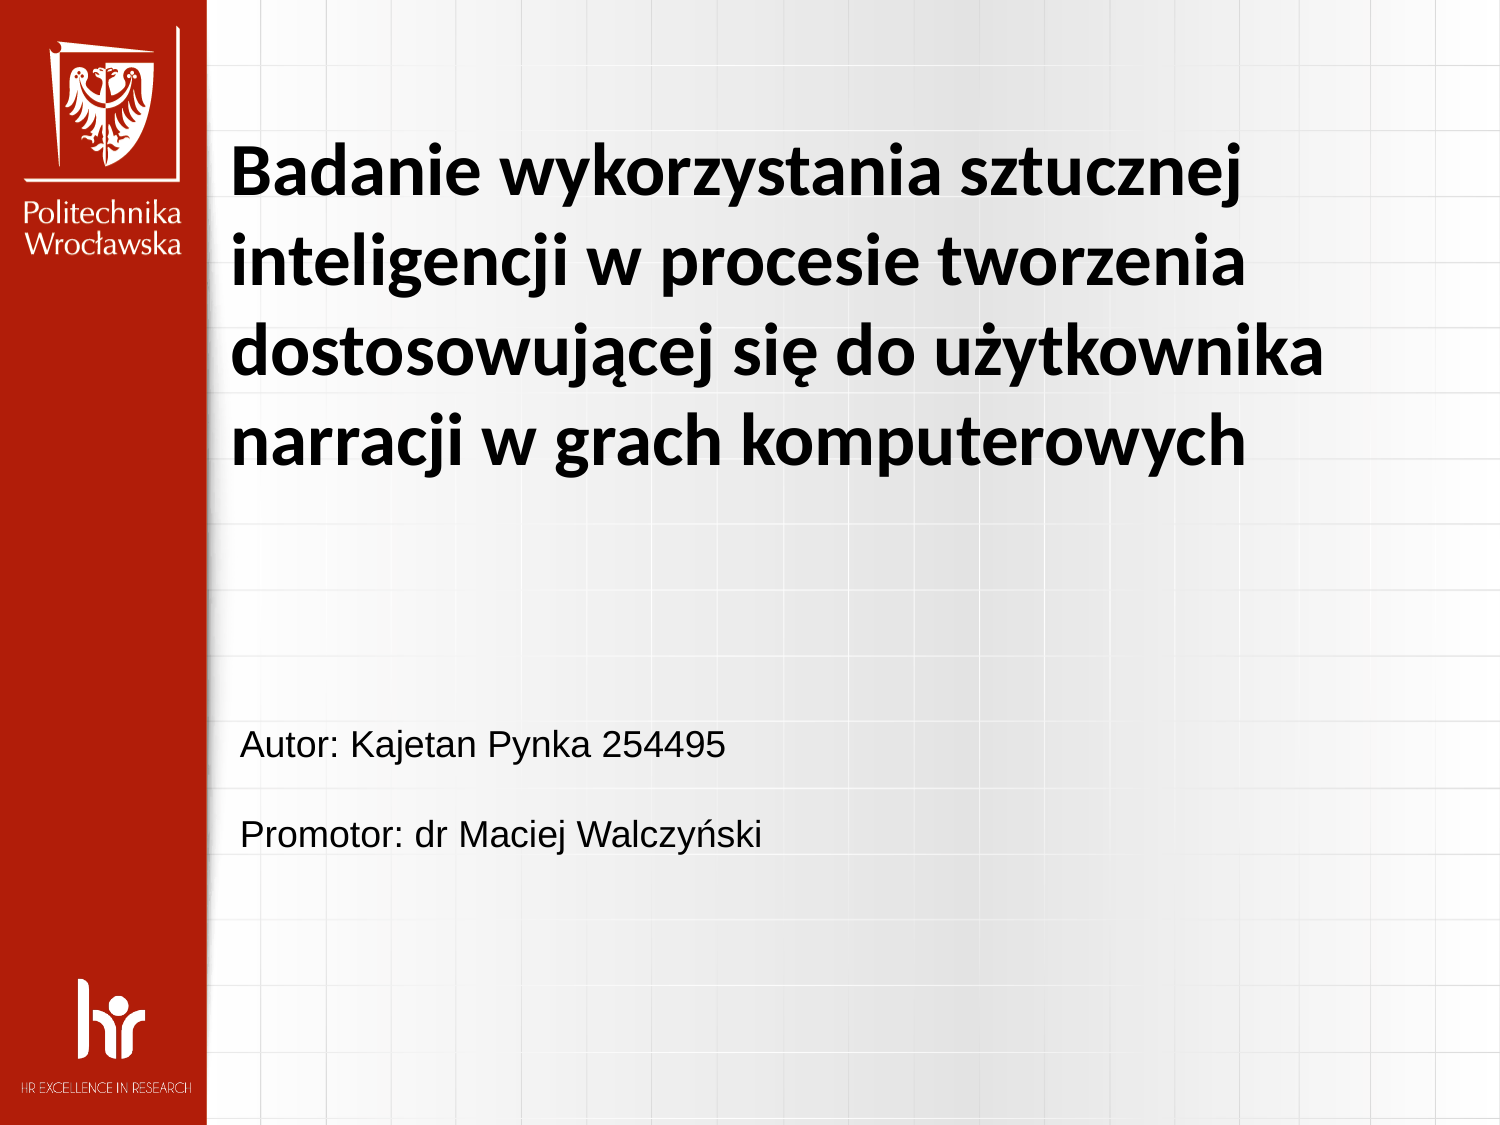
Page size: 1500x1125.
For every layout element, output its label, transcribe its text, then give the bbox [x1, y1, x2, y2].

picture [0, 0, 1500, 1125]
list Badanie wykorzystania sztucznej inteligencji w procesie tworzenia dostosowującej się do użytkownika narracji w grach komputerowych [230, 76, 1480, 526]
text_box Autor: Kajetan Pynka 254495 Promotor: dr Maciej Walczyński [225, 712, 1475, 863]
